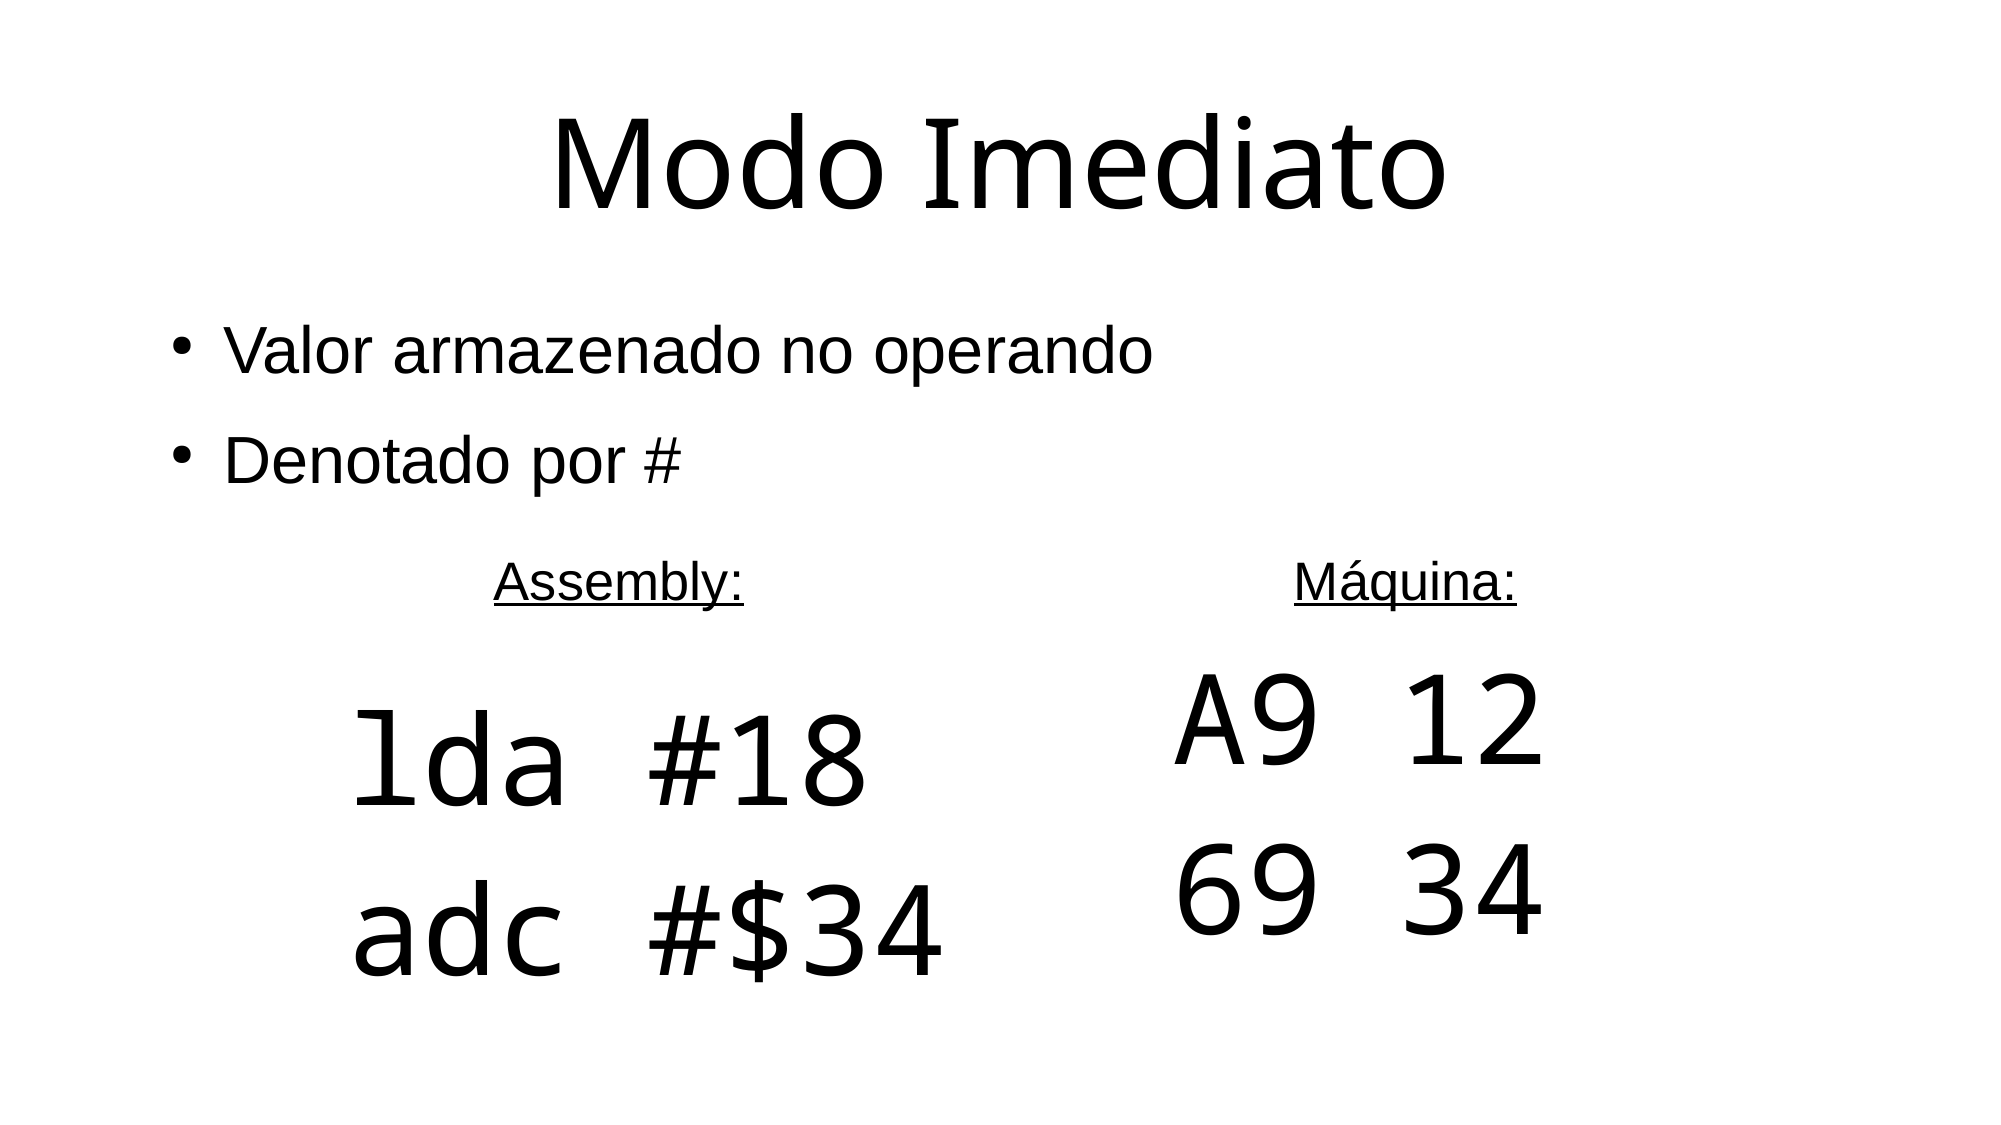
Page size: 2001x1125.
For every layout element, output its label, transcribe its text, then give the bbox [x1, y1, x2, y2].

text_box A9 12 69 34 [1157, 623, 1636, 979]
text_box Assembly: [478, 543, 760, 620]
list Valor armazenado no operando Denotado por # [137, 299, 1863, 526]
title Modo Imediato [137, 59, 1863, 278]
text_box Máquina: [1279, 543, 1533, 620]
text_box lda #18 adc #$34 [332, 664, 965, 1021]
